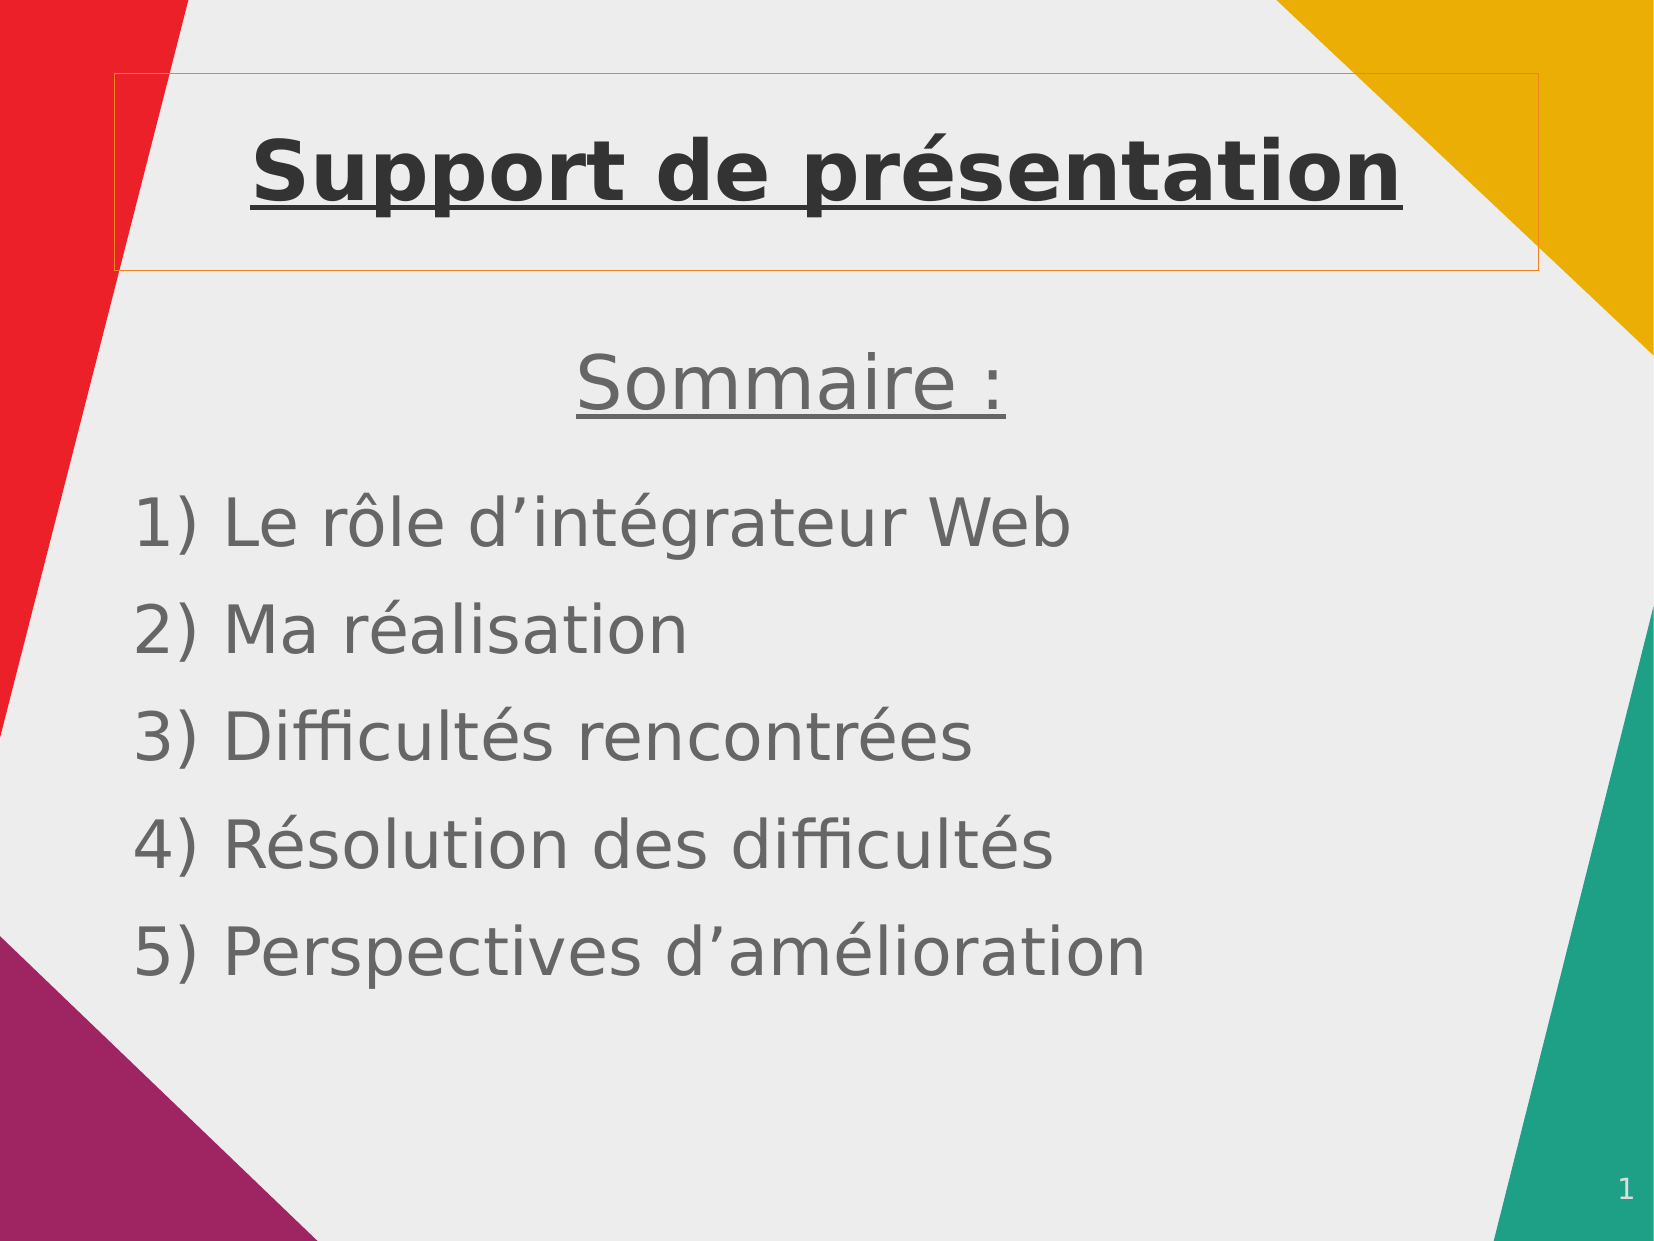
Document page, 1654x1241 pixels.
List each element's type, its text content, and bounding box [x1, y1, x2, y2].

list Le rôle d’intégrateur Web Ma réalisation Difficultés rencontrées Résolution des difficultés Perspectives d’amélioration [114, 484, 1539, 1033]
text_box Sommaire : [118, 307, 1536, 461]
title Support de présentation [114, 73, 1539, 271]
